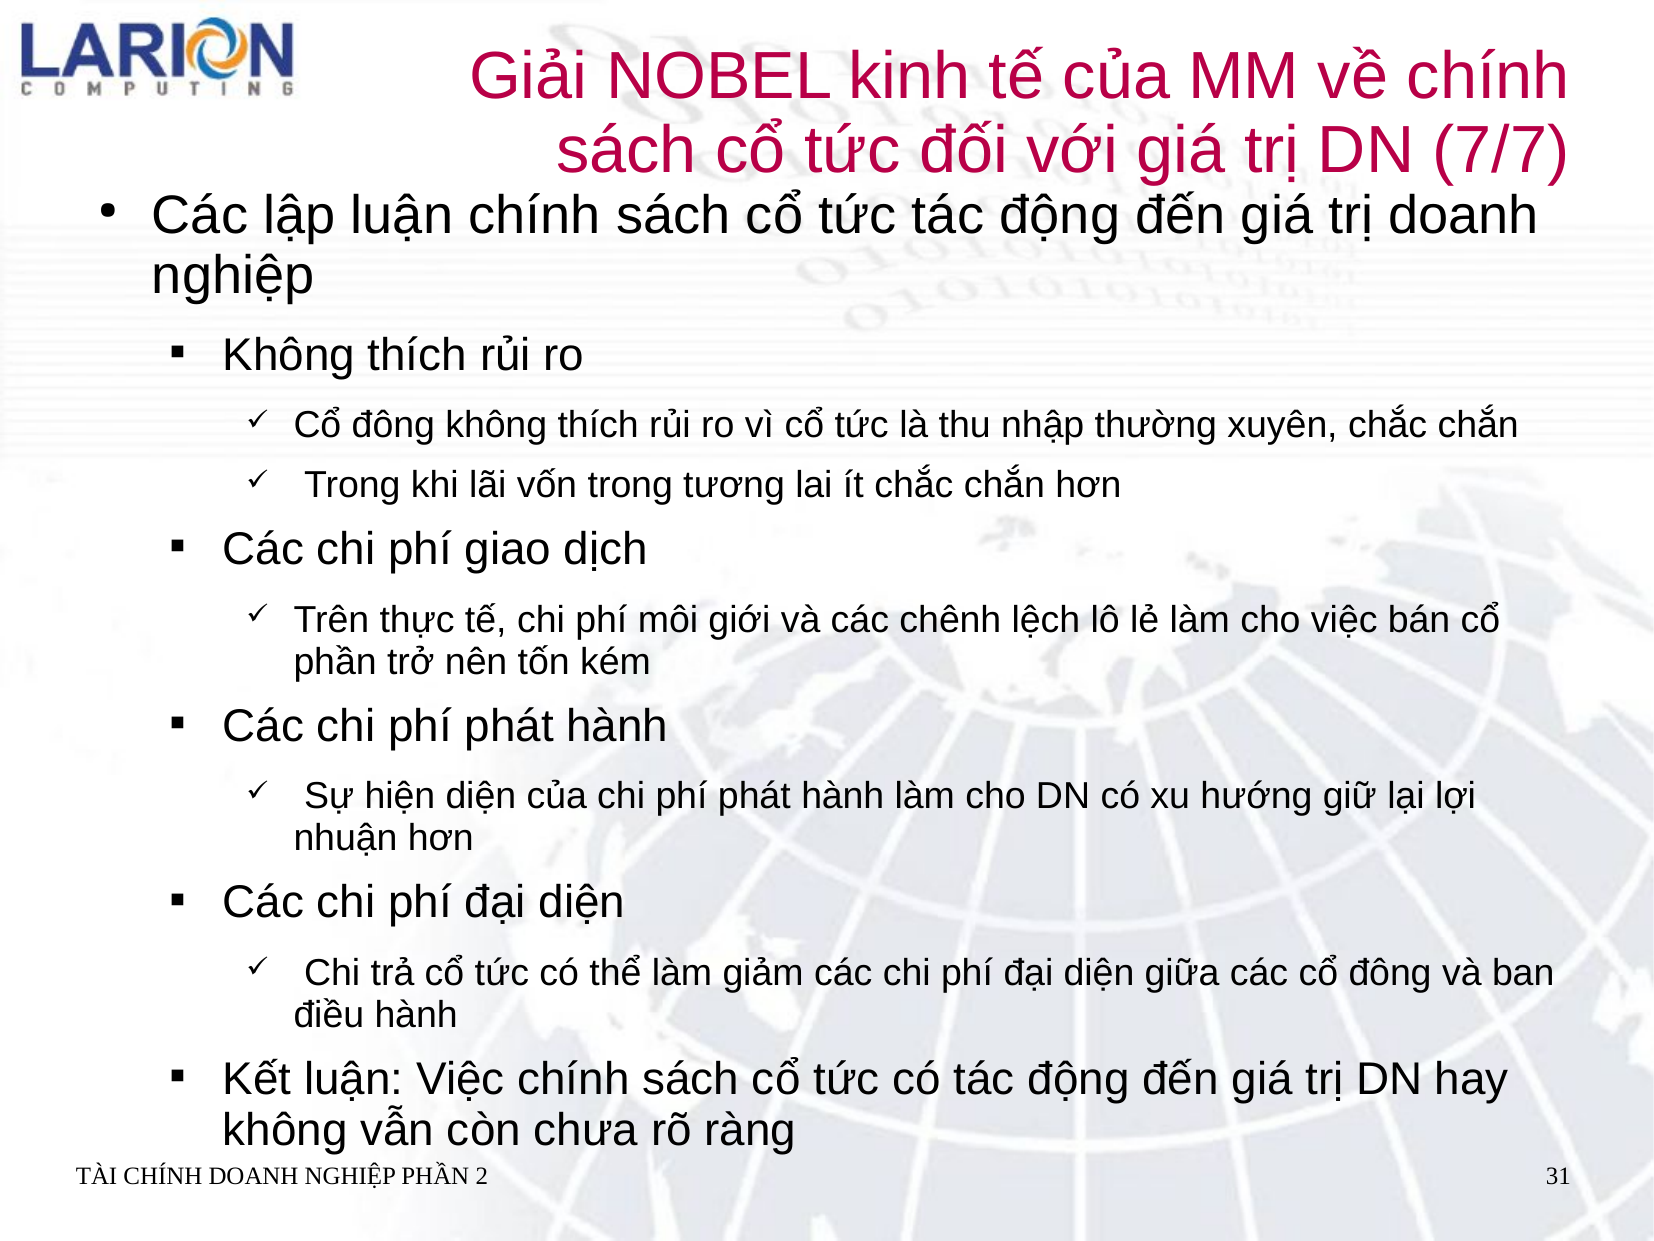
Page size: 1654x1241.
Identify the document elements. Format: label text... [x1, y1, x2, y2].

list Các lập luận chính sách cổ tức tác động đến giá trị doanh nghiệp Không thích rủi ro Cổ đông không thích rủi ro vì cổ tức là thu nhập thường xuyên, chắc chắn Trong khi lãi vốn trong tương lai ít chắc chắn hơn Các chi phí giao dịch Trên thực tế, chi phí môi giới và các chênh lệch lô lẻ làm cho việc bán cổ phần trở nên tốn kém Các chi phí phát hành Sự hiện diện của chi phí phát hành làm cho DN có xu hướng giữ lại lợi nhuận hơn Các chi phí đại diện Chi trả cổ tức có thể làm giảm các chi phí đại diện giữa các cổ đông và ban điều hành Kết luận: Việc chính sách cổ tức có tác động đến giá trị DN hay không vẫn còn chưa rõ ràng [80, 124, 1570, 1241]
picture [0, 0, 1654, 1241]
title Giải NOBEL kinh tế của MM về chính sách cổ tức đối với giá trị DN (7/7) [300, 37, 1571, 188]
